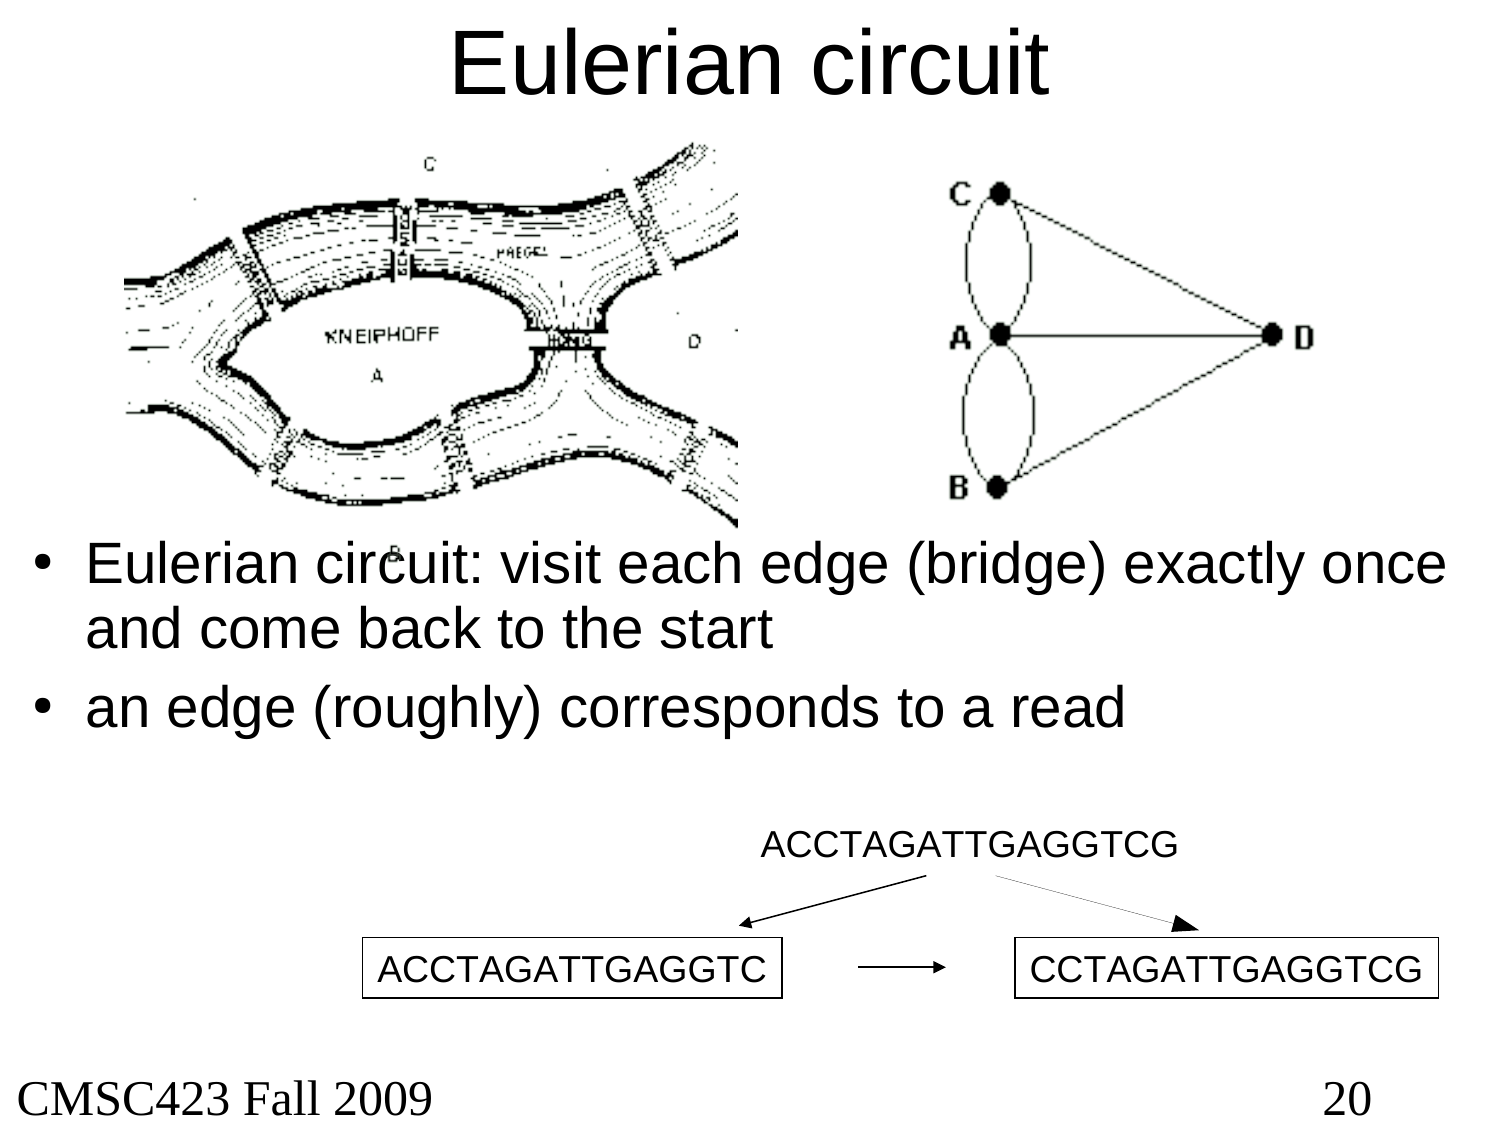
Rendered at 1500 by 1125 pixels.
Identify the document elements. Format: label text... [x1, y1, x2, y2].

list Eulerian circuit: visit each edge (bridge) exactly once and come back to the start an edge (roughly) corresponds to a read [0, 124, 1500, 1125]
text_box ACCTAGATTGAGGTCG [745, 812, 1195, 873]
picture [124, 138, 738, 575]
text_box ACCTAGATTGAGGTC [362, 937, 783, 998]
picture [917, 158, 1339, 528]
text_box CCTAGATTGAGGTCG [1014, 937, 1439, 998]
title Eulerian circuit [0, 3, 1500, 122]
